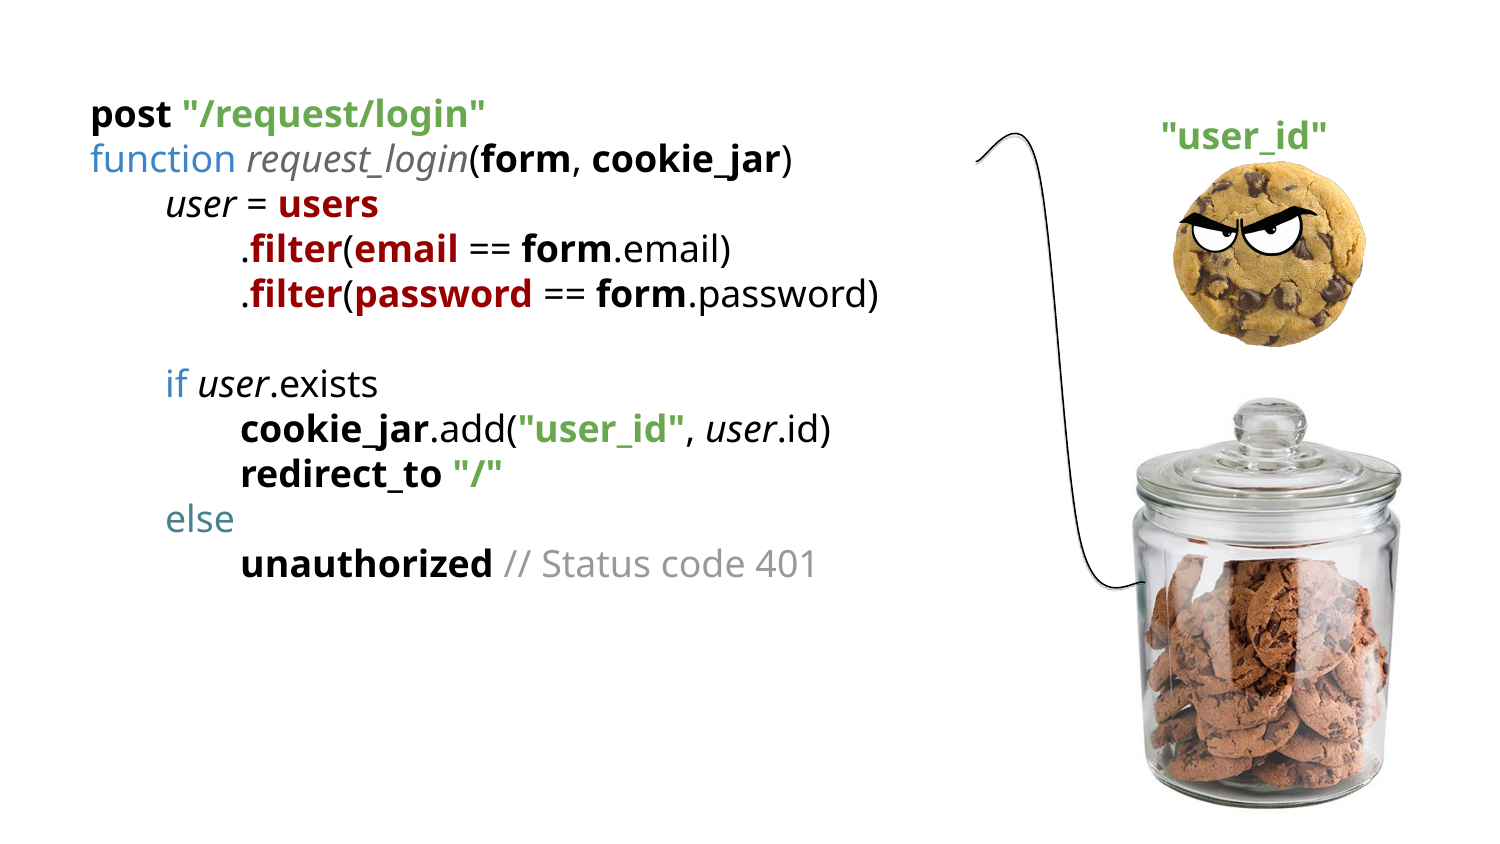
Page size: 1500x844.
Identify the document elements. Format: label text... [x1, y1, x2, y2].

text_box "user_id" [1145, 97, 1389, 173]
picture [1152, 173, 1382, 369]
text_box post "/request/login" function request_login(form, cookie_jar) user = users .filter(email == form.email) .filter(password == form.password) if user.exists cookie_jar.add("user_id", user.id) redirect_to "/" else unauthorized // Status code 401 [74, 74, 1022, 646]
picture [1044, 385, 1490, 830]
